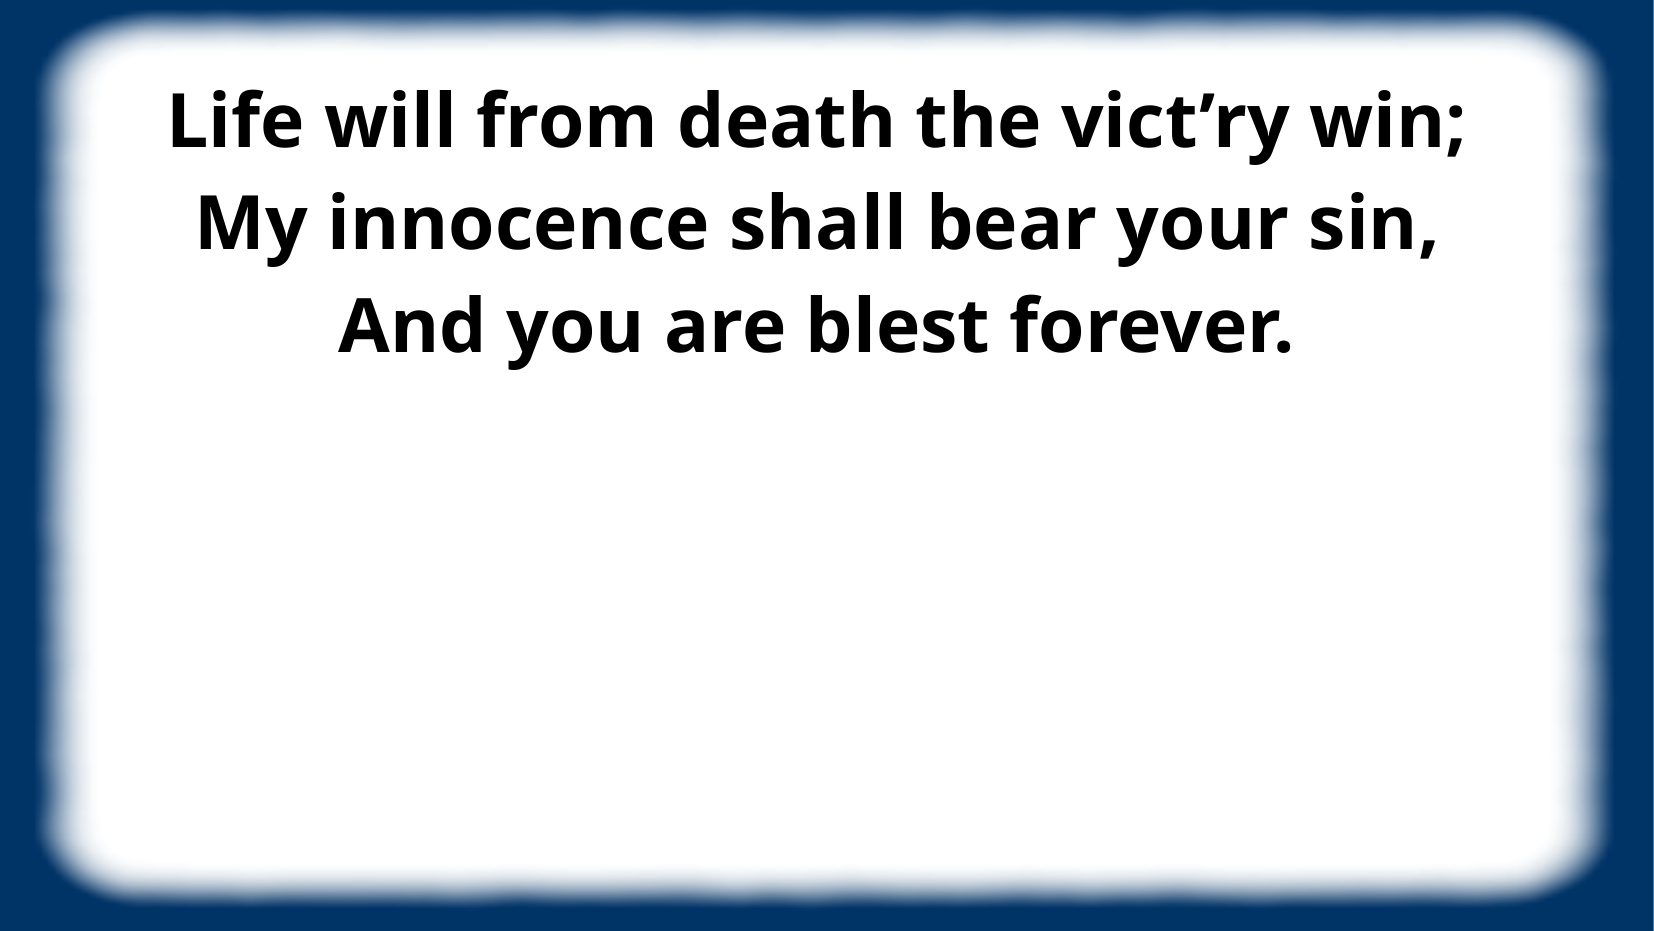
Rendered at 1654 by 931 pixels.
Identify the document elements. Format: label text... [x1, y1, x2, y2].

picture [0, 0, 1654, 931]
text_box Life will from death the vict’ry win; My innocence shall bear your sin, And you are blest forever. [90, 60, 1546, 391]
